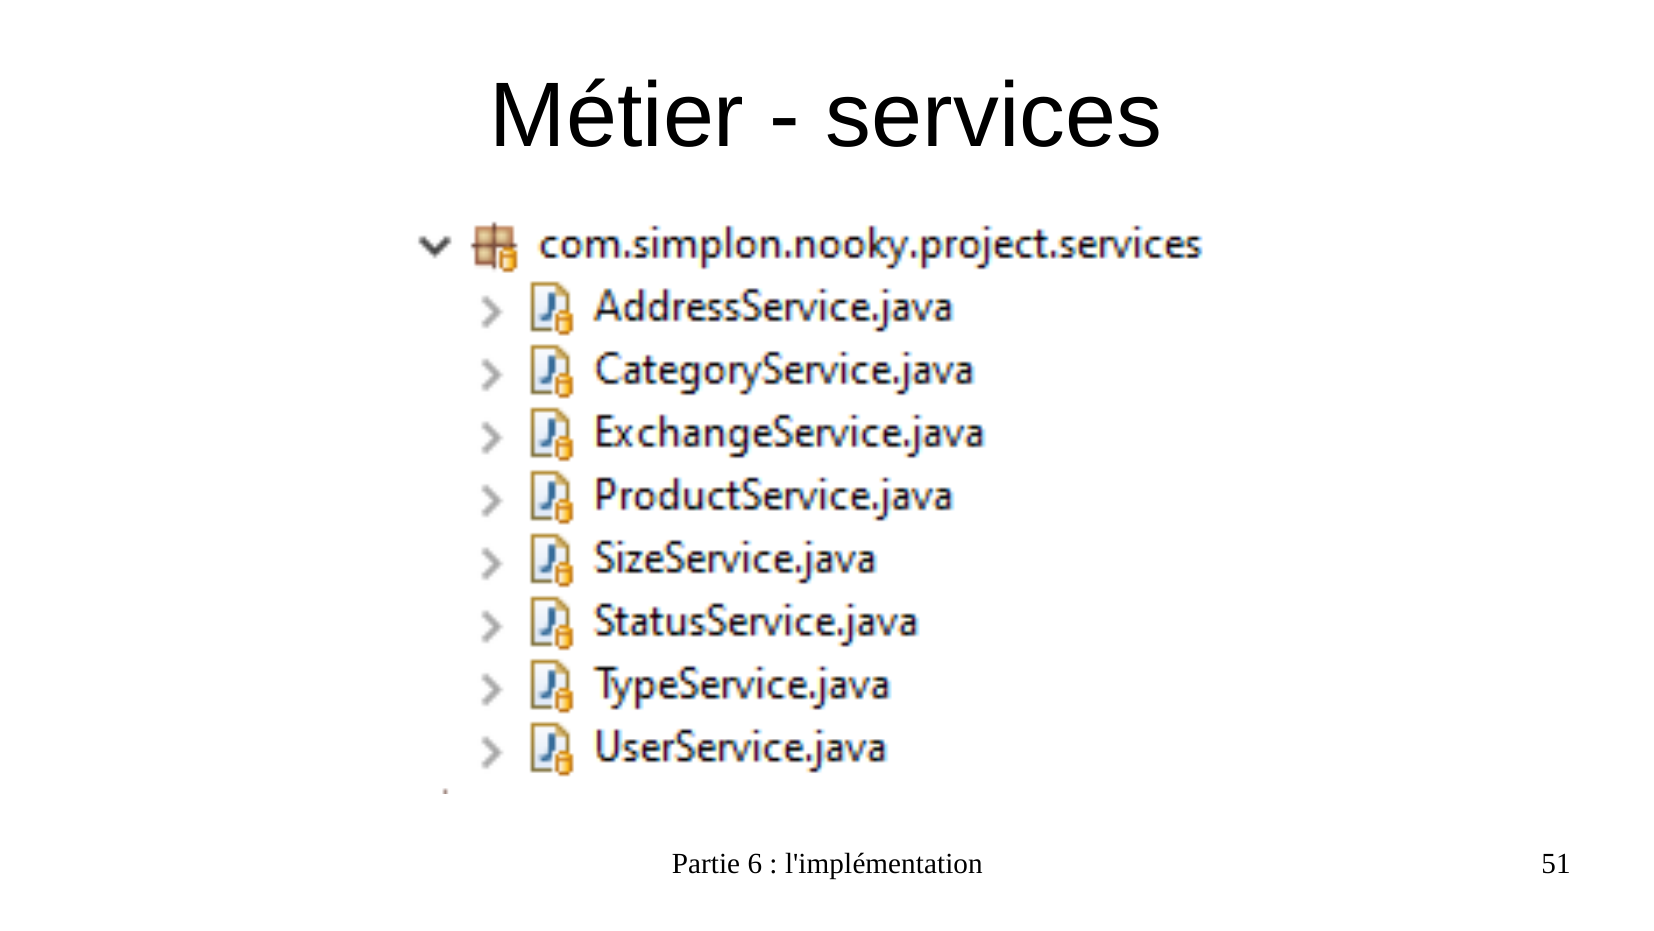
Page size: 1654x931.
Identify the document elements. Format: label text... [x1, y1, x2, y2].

title Métier - services [82, 37, 1571, 193]
picture [354, 217, 1346, 794]
